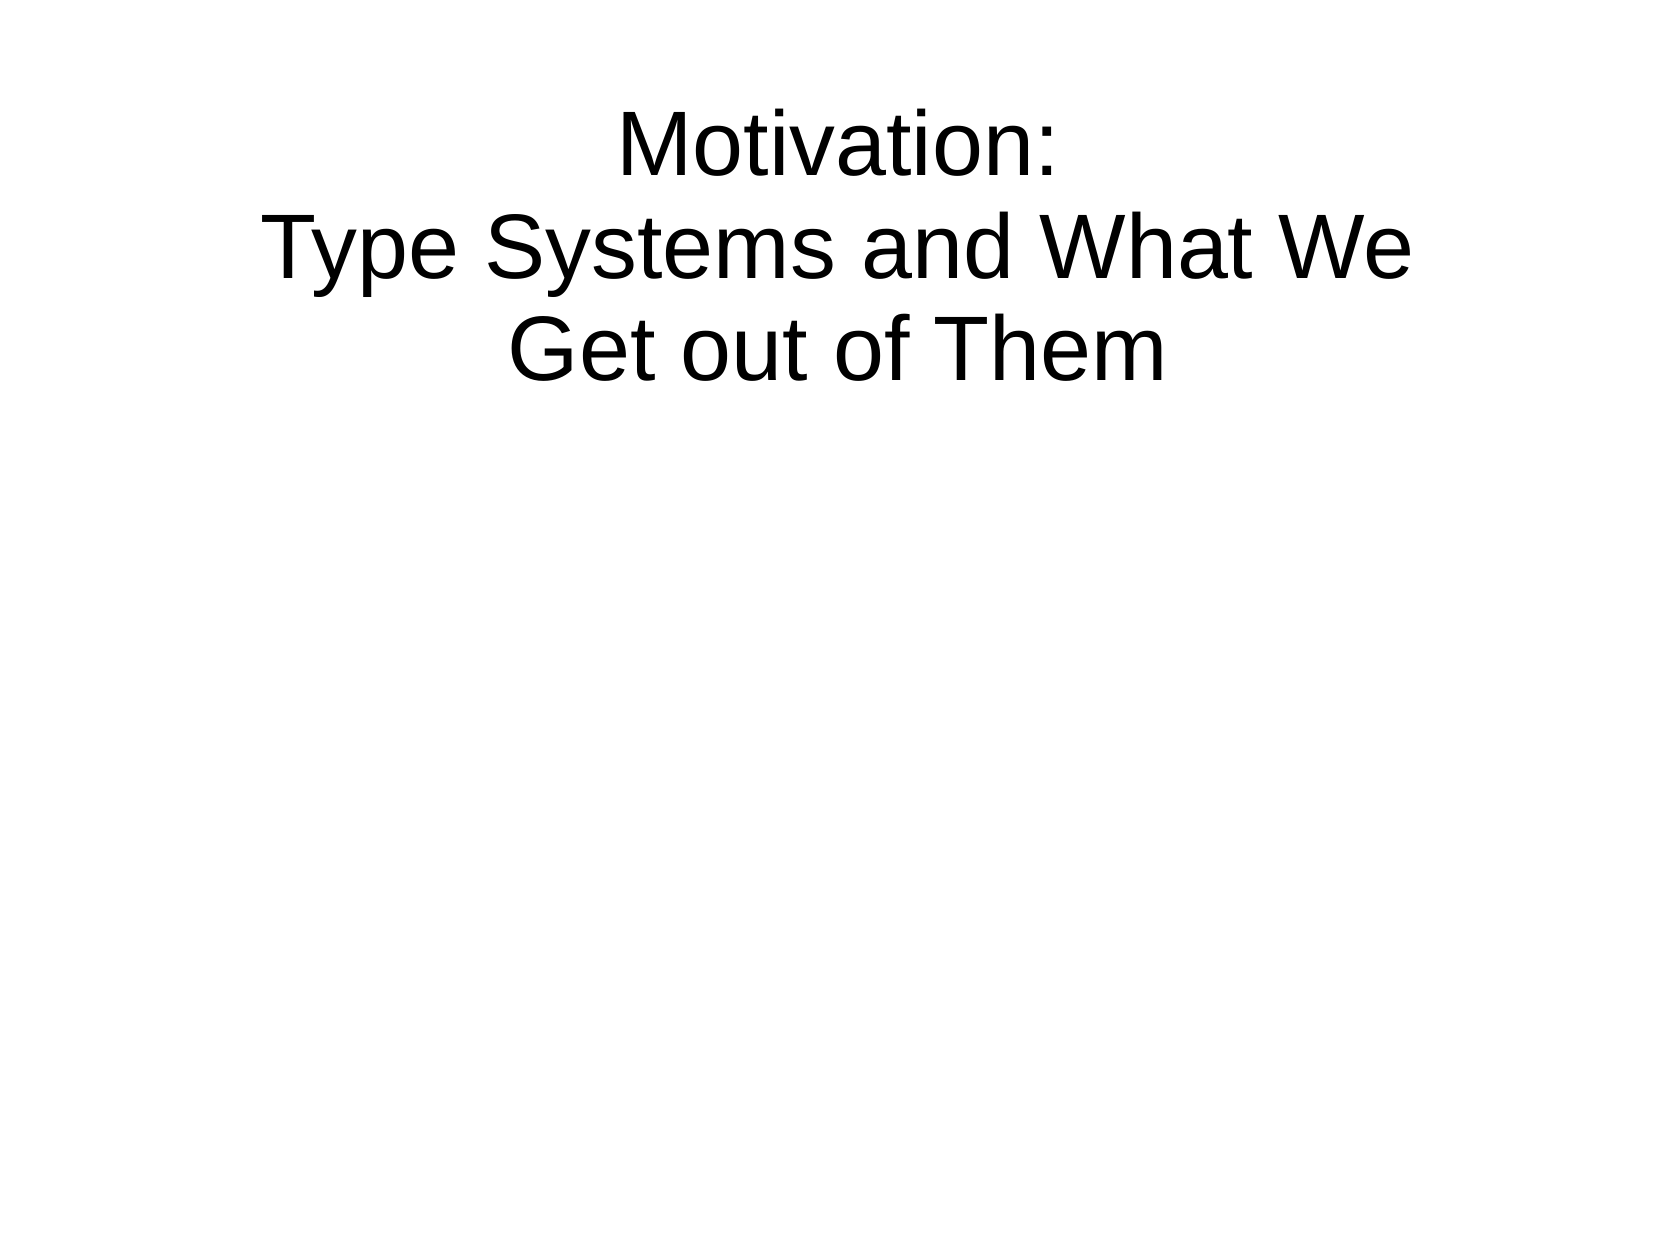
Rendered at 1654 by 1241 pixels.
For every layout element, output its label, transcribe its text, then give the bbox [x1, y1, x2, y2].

title Motivation: Type Systems and What We Get out of Them [94, 92, 1583, 401]
